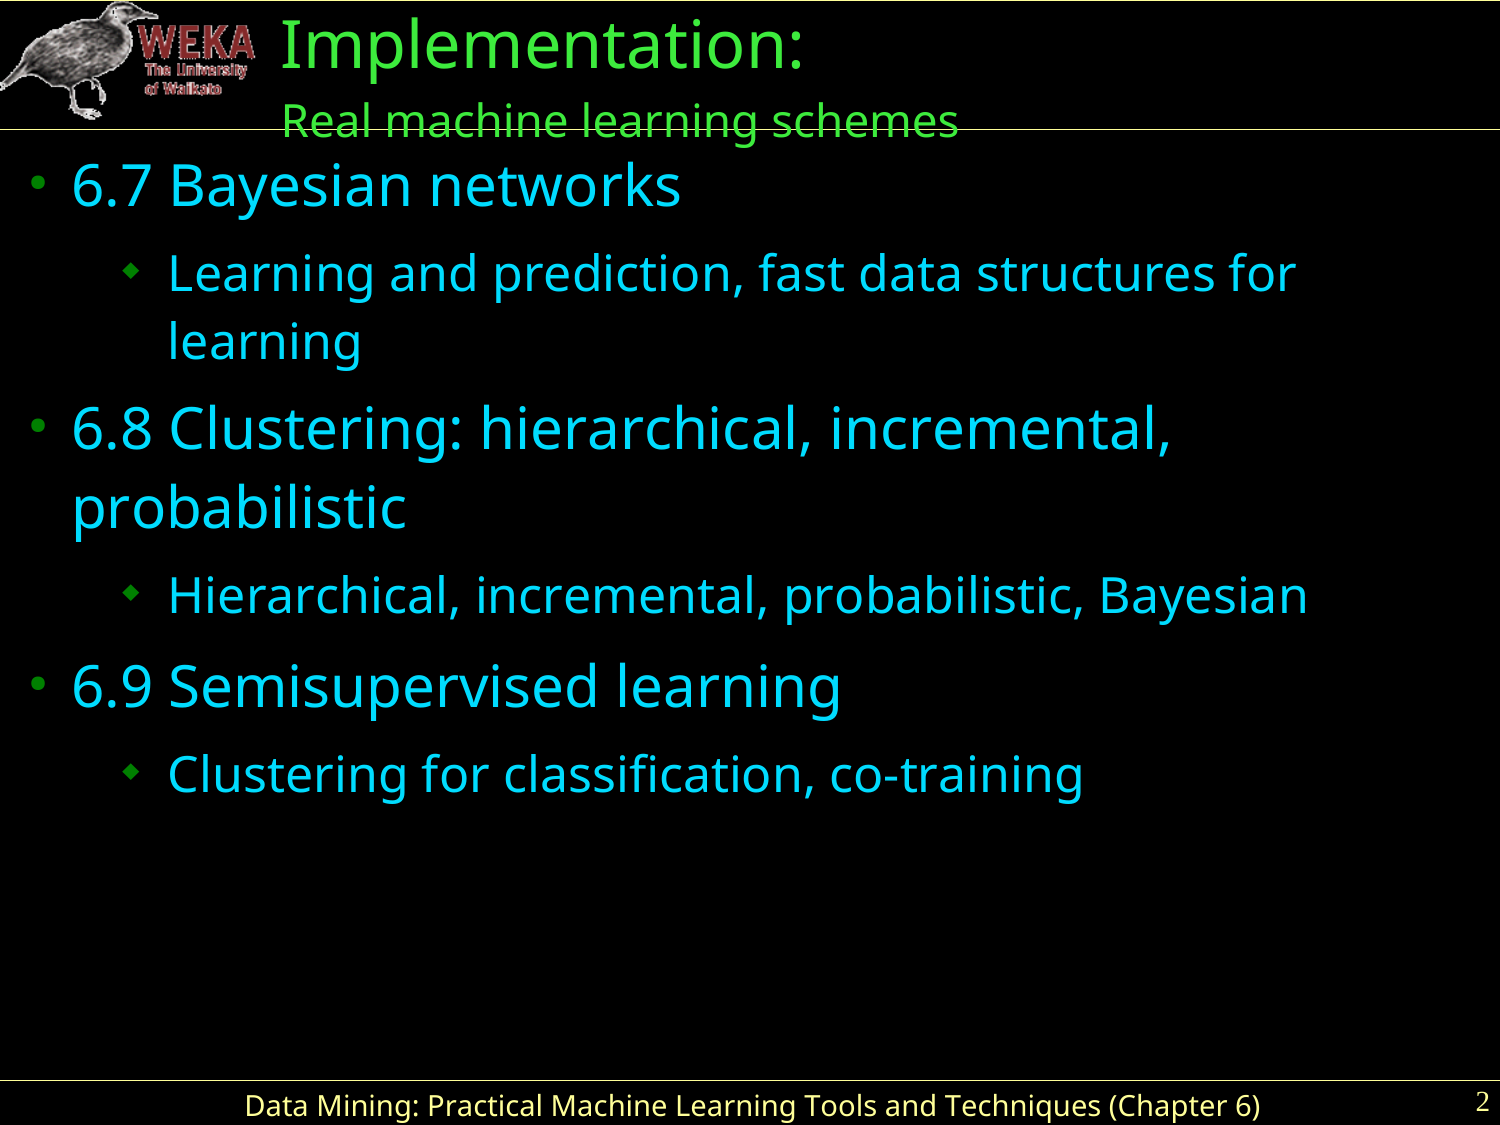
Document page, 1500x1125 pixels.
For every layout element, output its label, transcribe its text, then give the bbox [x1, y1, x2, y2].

picture [0, 1, 265, 129]
list 6.7 Bayesian networks Learning and prediction, fast data structures for learning 6.8 Clustering: hierarchical, incremental, probabilistic Hierarchical, incremental, probabilistic, Bayesian 6.9 Semisupervised learning Clustering for classification, co-training [13, 136, 1495, 1115]
title Implementation: Real machine learning schemes [265, 0, 1500, 151]
